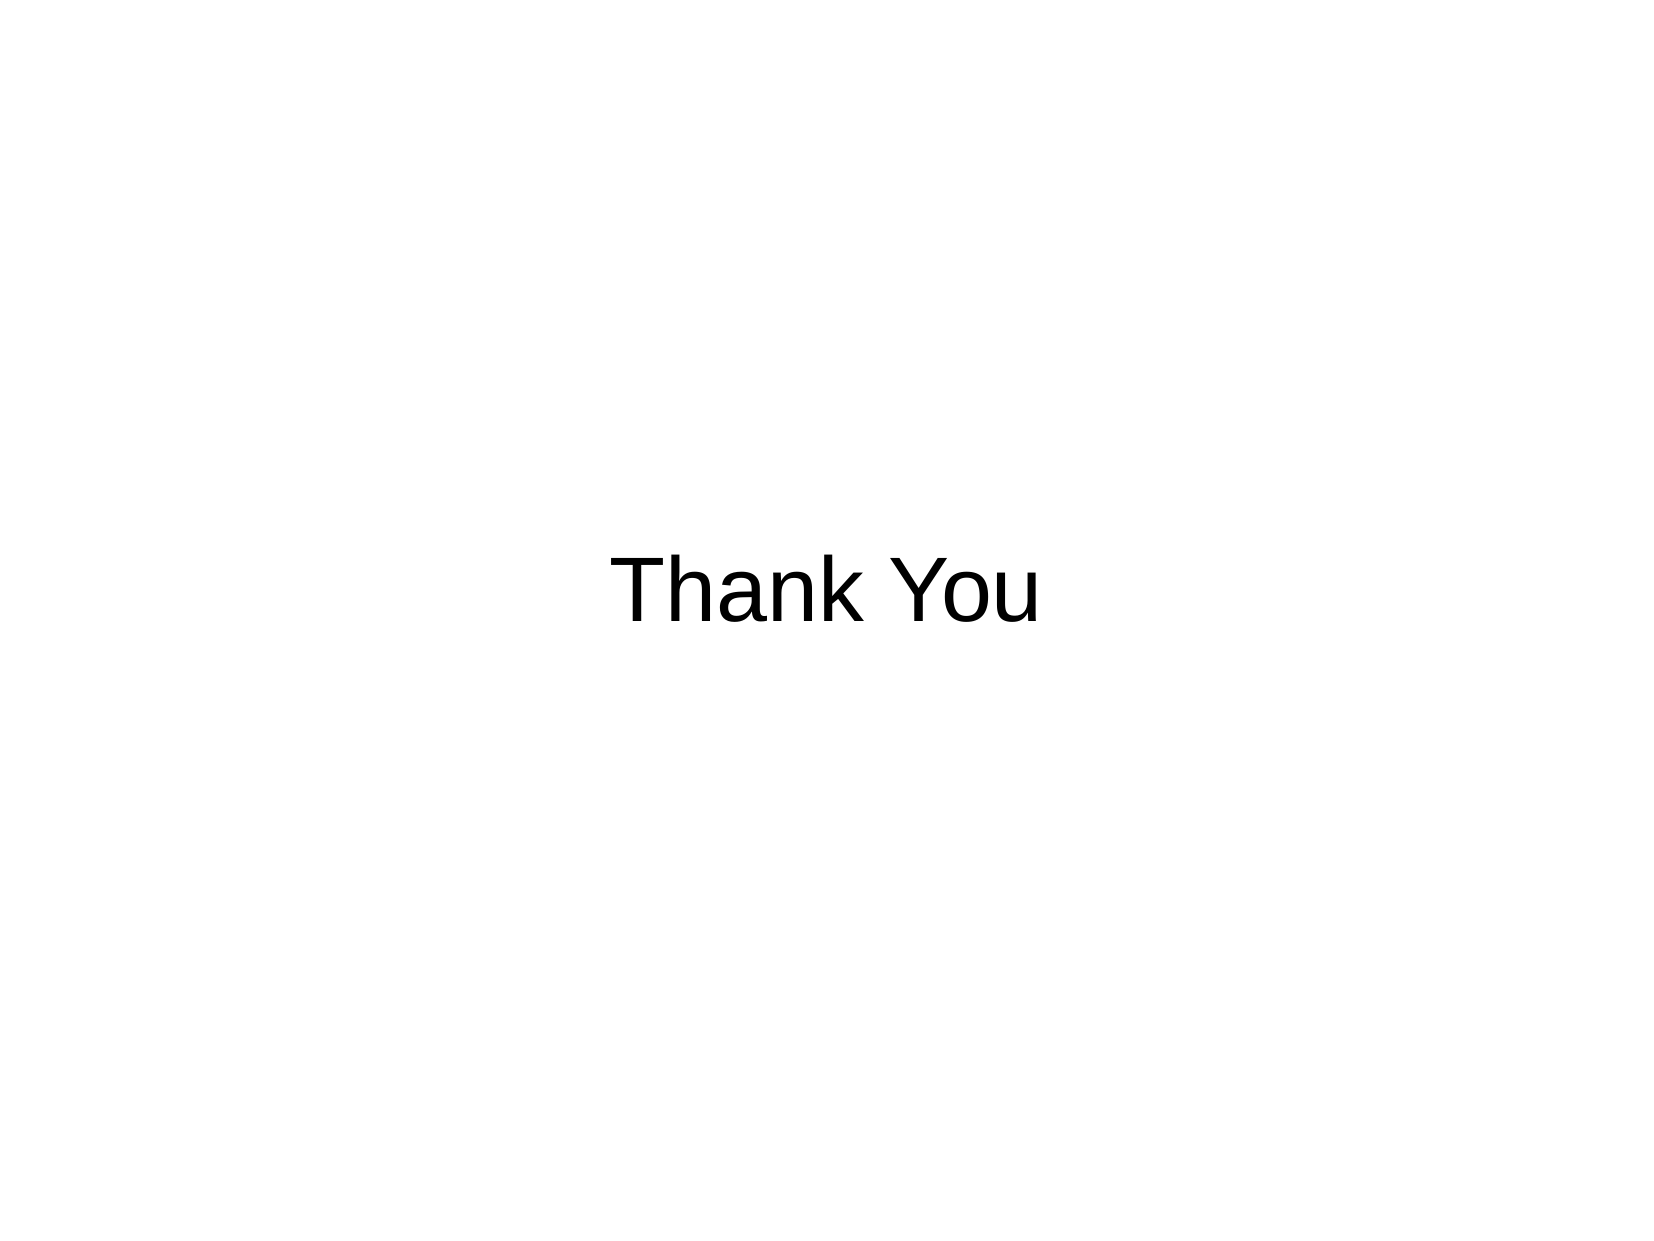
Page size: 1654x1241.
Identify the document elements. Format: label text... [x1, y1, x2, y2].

title Thank You [82, 486, 1571, 694]
